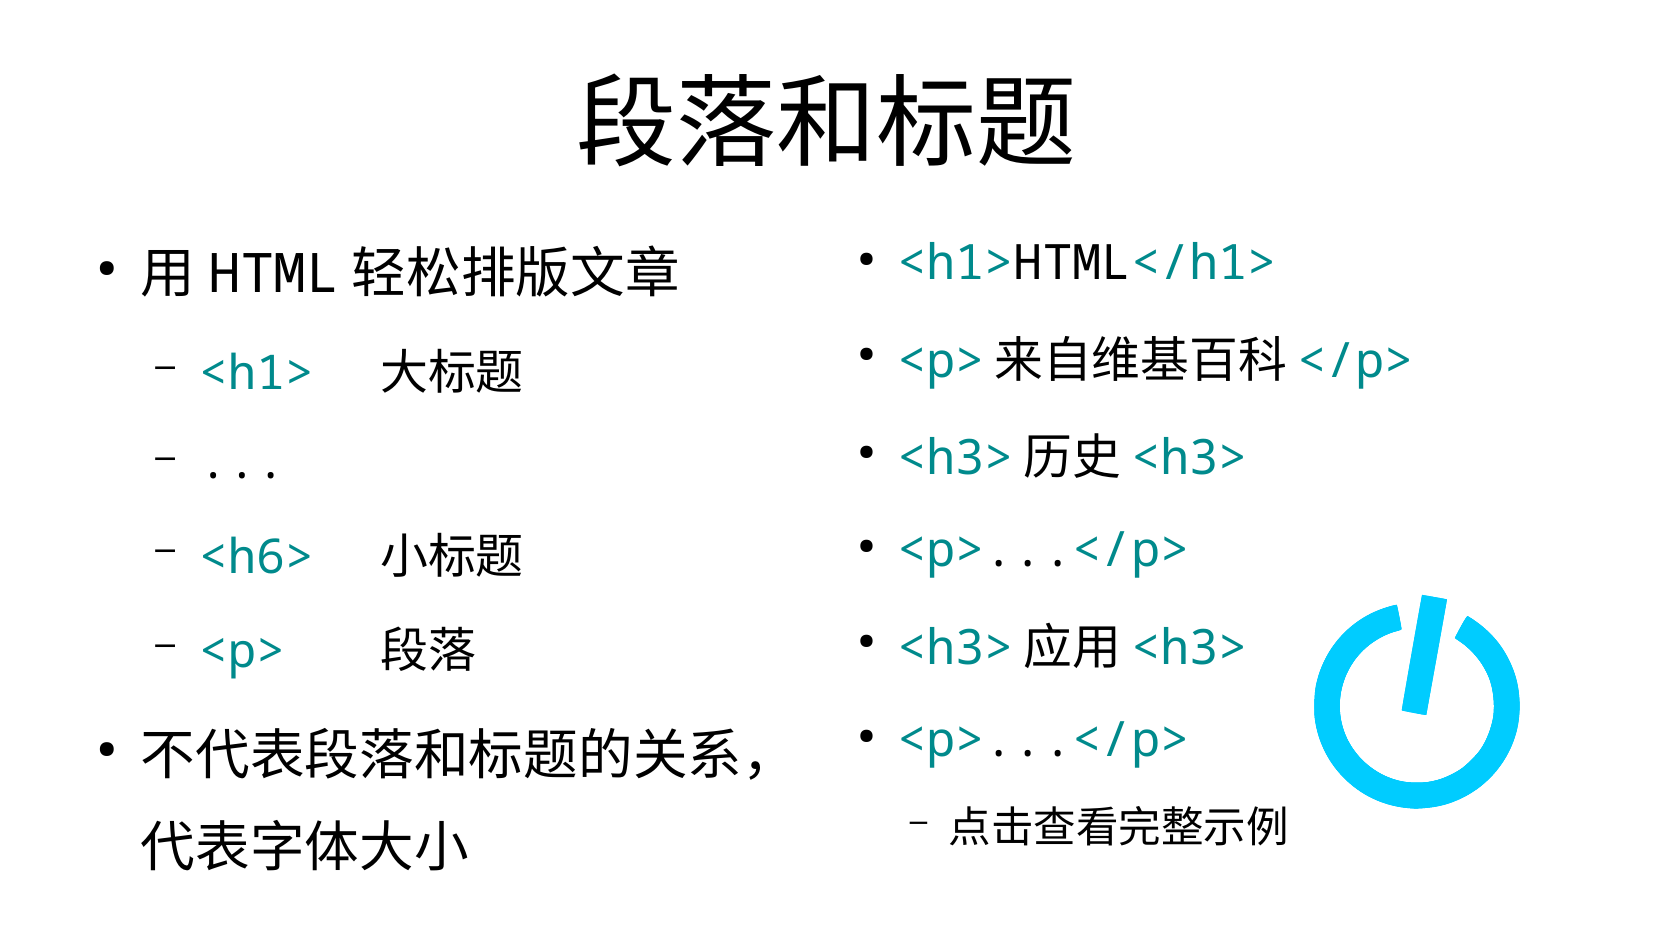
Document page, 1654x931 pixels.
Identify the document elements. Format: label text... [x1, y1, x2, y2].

list <h1>HTML</h1> <p>来自维基百科</p> <h3>历史<h3> <p>...</p> <h3>应用<h3> <p>...</p> 点击查看完整示例 [845, 217, 1572, 863]
list 用HTML轻松排版文章 <h1> 大标题 ... <h6> 小标题 <p> 段落 不代表段落和标题的关系，代表字体大小 [82, 217, 809, 886]
title 段落和标题 [82, 37, 1571, 193]
